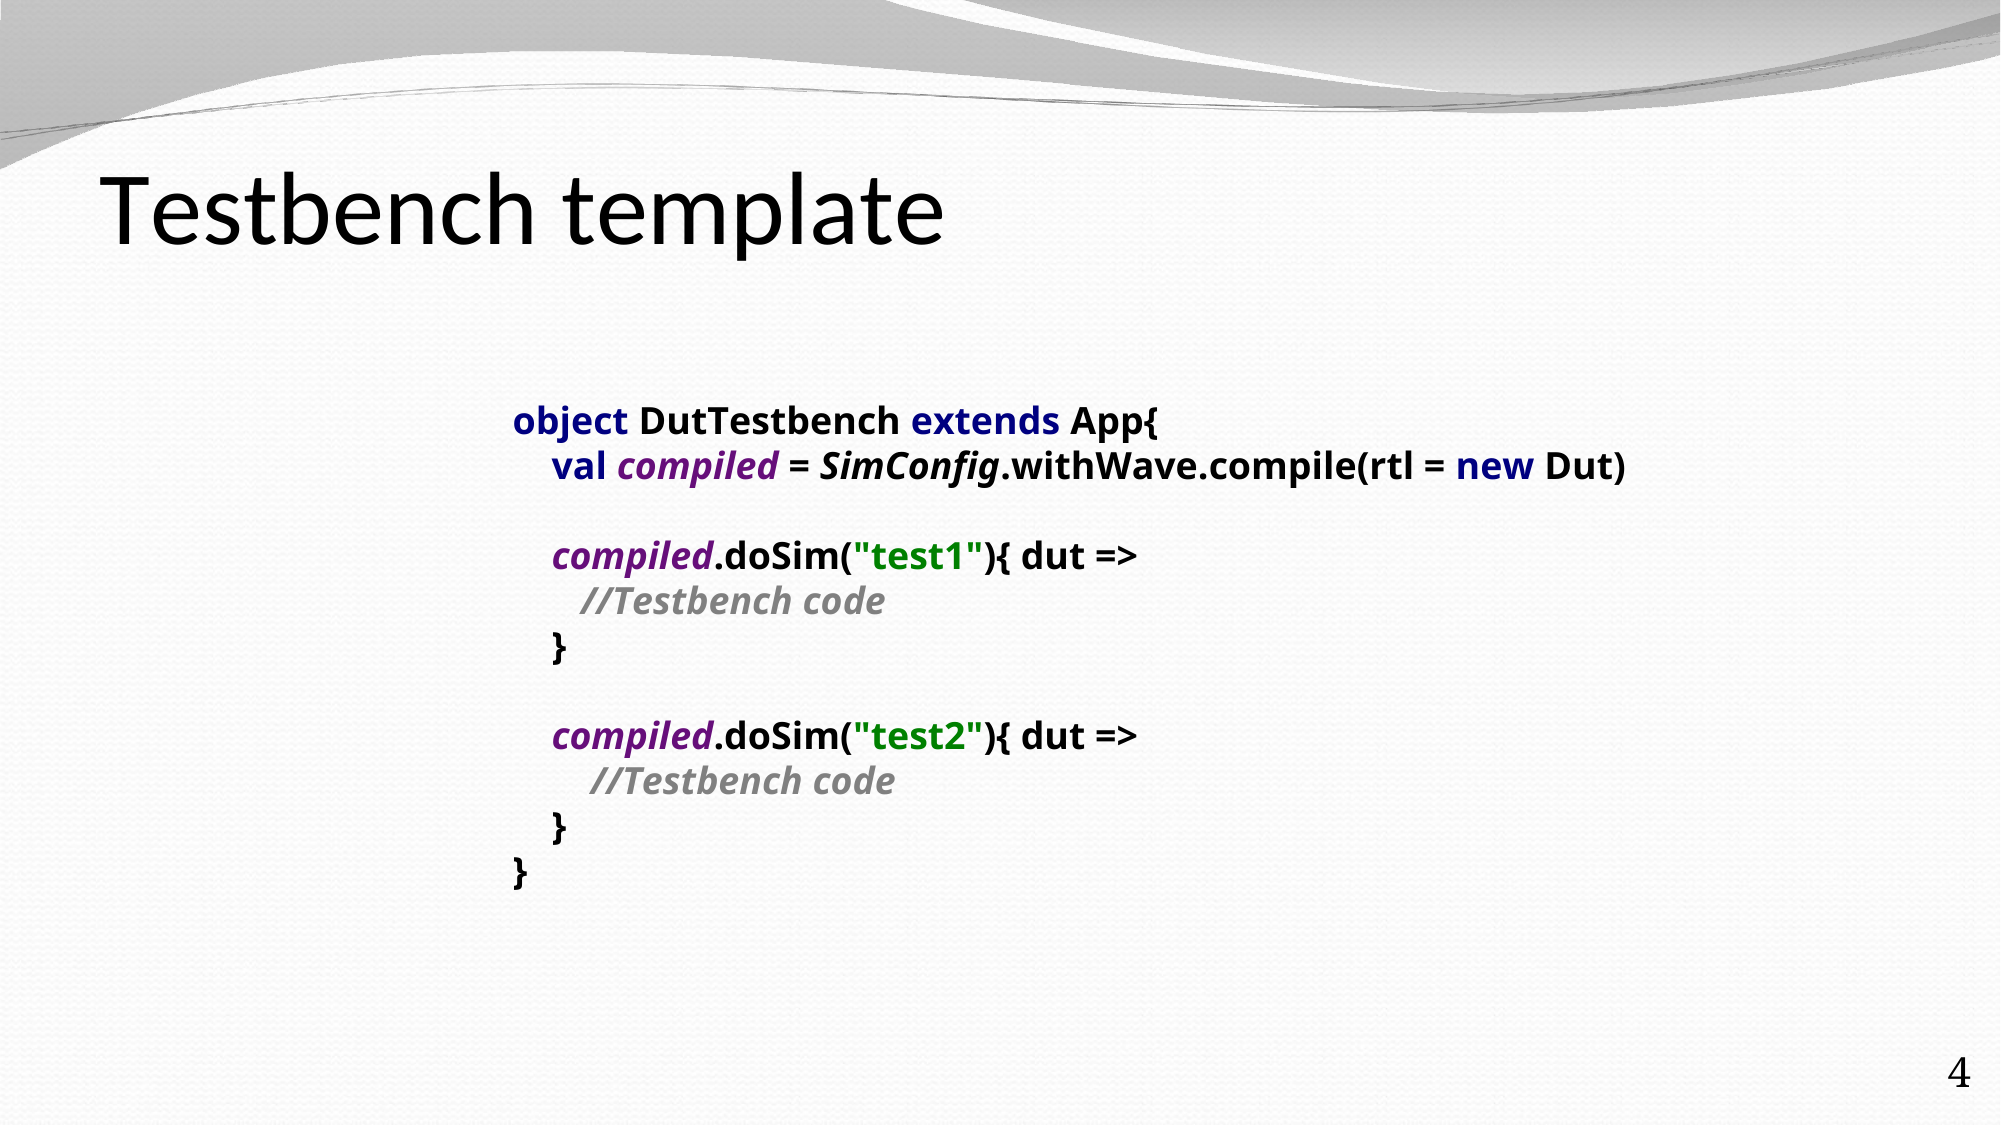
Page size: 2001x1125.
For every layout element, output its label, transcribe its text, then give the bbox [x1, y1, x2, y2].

title Testbench template [99, 77, 1901, 266]
text_box object DutTestbench extends App{ val compiled = SimConfig.withWave.compile(rtl = new Dut) compiled.doSim("test1"){ dut => //Testbench code } compiled.doSim("test2"){ dut => //Testbench code } } [497, 389, 1654, 945]
picture [0, 0, 2001, 1125]
text_box <numéro> [1804, 1042, 1971, 1103]
